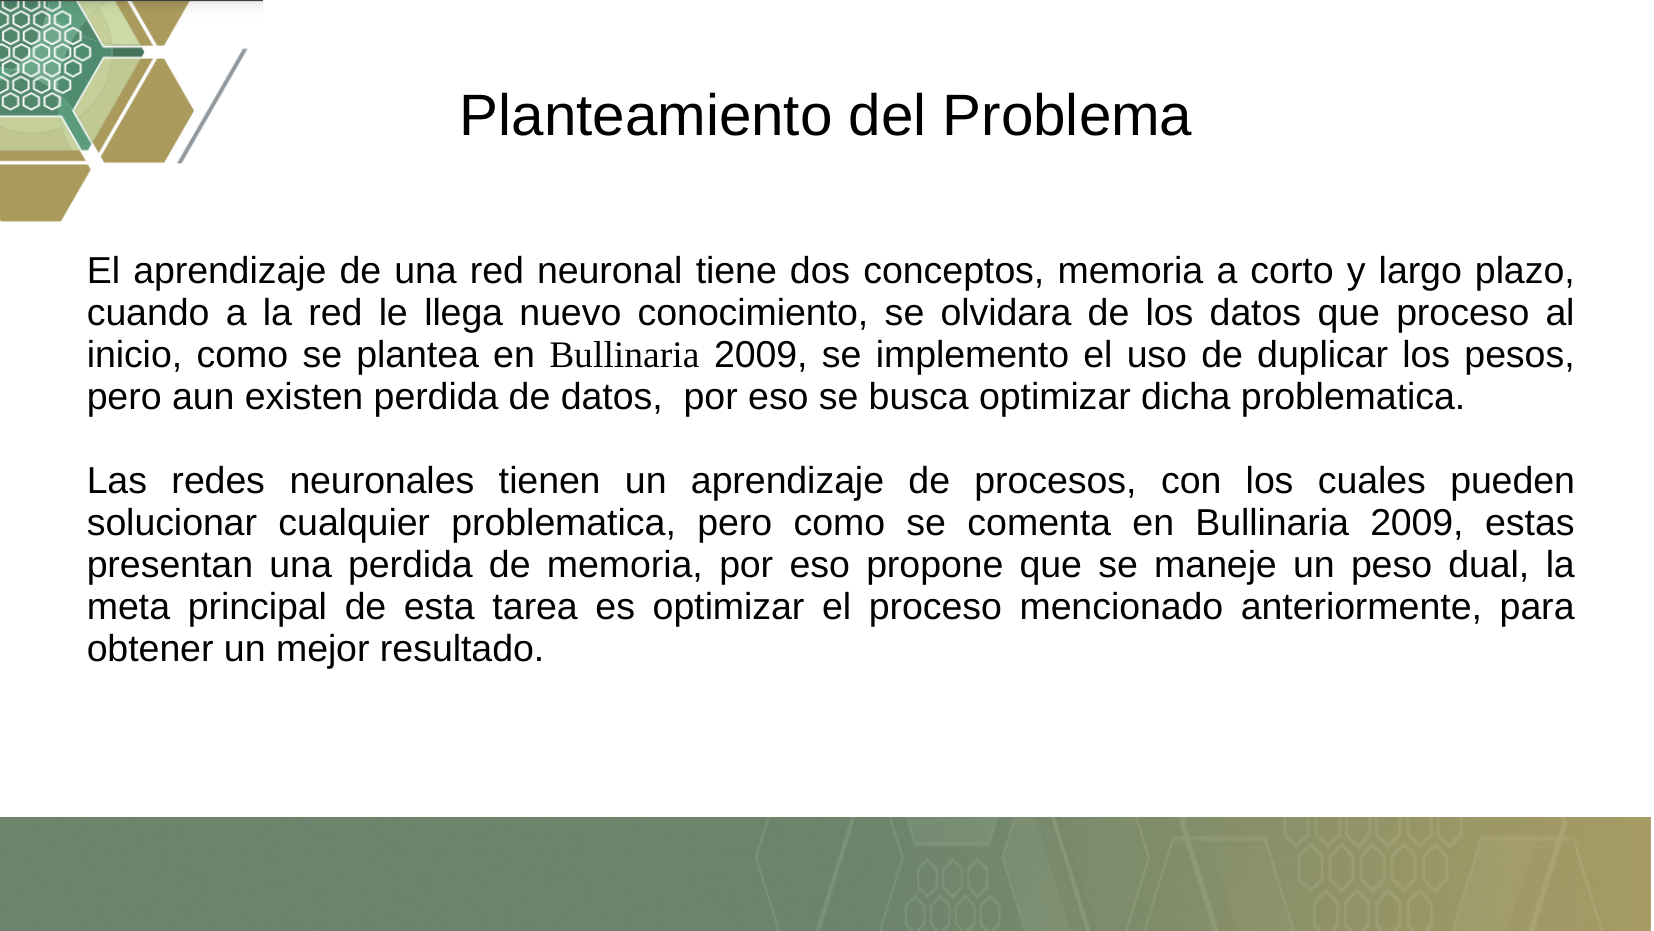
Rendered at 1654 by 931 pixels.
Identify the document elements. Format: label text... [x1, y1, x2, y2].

title Planteamiento del Problema [82, 37, 1571, 193]
subtitle El aprendizaje de una red neuronal tiene dos conceptos, memoria a corto y largo plazo, cuando a la red le llega nuevo conocimiento, se olvidara de los datos que proceso al inicio, como se plantea en Bullinaria 2009, se implemento el uso de duplicar los pesos, pero aun existen perdida de datos, por eso se busca optimizar dicha problematica. Las redes neuronales tienen un aprendizaje de procesos, con los cuales pueden solucionar cualquier problematica, pero como se comenta en Bullinaria 2009, estas presentan una perdida de memoria, por eso propone que se maneje un peso dual, la meta principal de esta tarea es optimizar el proceso mencionado anteriormente, para obtener un mejor resultado. [86, 243, 1576, 676]
picture [0, 0, 263, 244]
picture [0, 817, 1651, 931]
